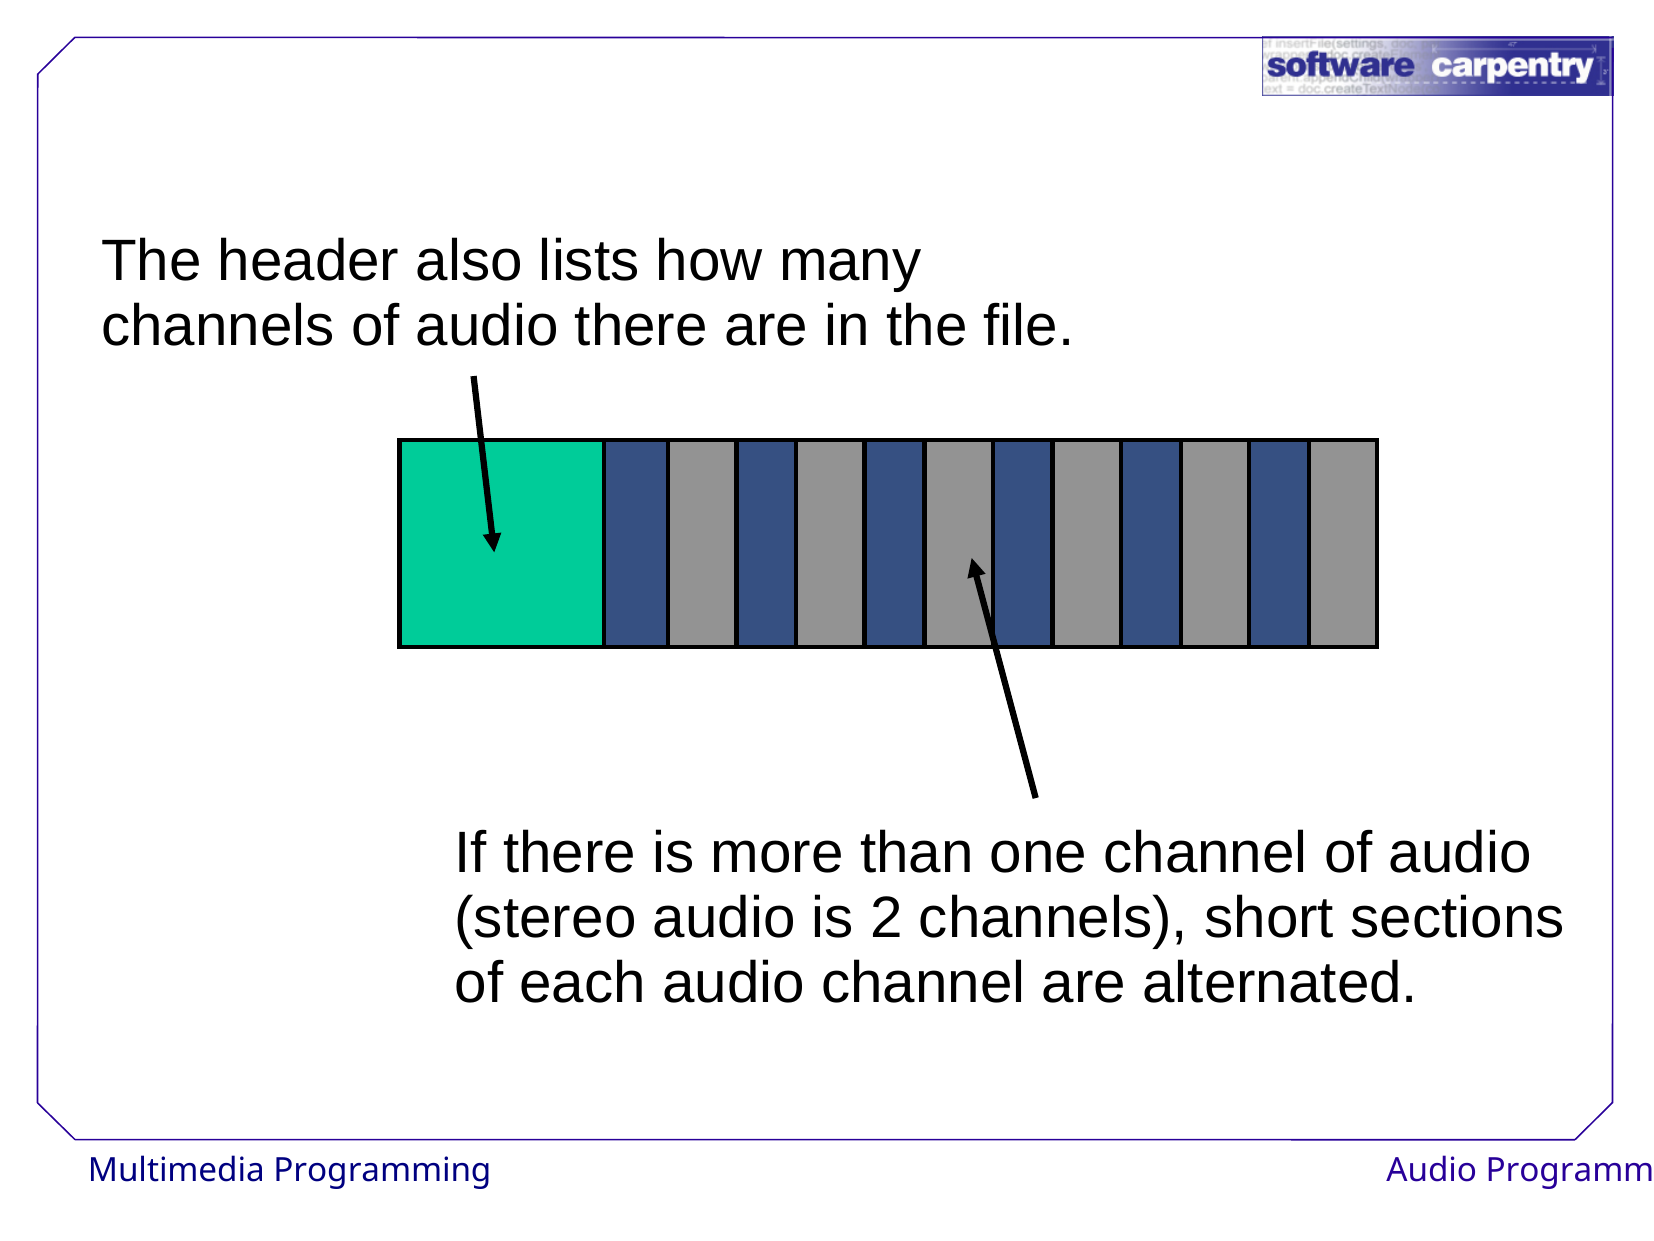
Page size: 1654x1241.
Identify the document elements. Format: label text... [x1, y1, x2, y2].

text_box [399, 440, 1378, 647]
picture [1262, 36, 1614, 96]
text_box The header also lists how many channels of audio there are in the file. [101, 222, 1090, 365]
text_box If there is more than one channel of audio (stereo audio is 2 channels), short sections of each audio channel are alternated. [454, 813, 1621, 1023]
